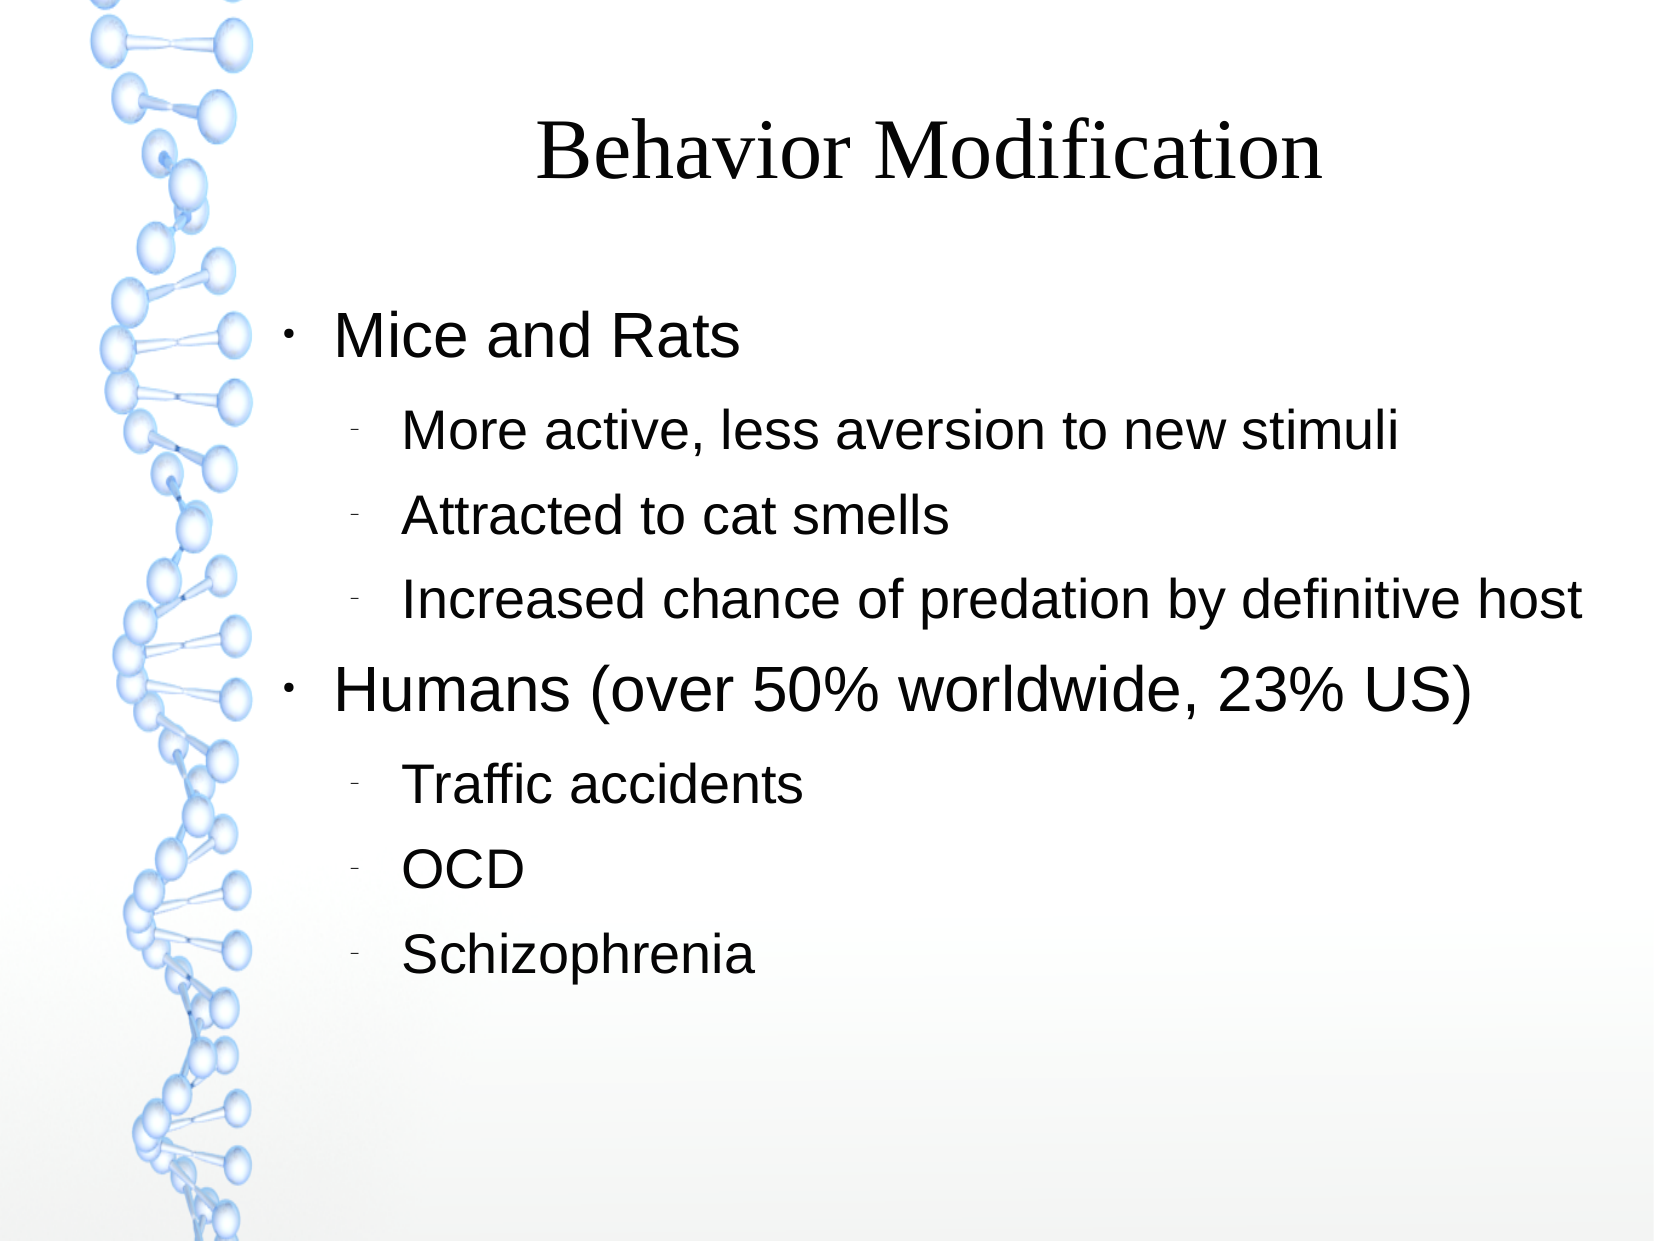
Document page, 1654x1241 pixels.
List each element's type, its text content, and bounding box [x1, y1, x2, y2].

picture [0, 0, 1654, 1241]
title Behavior Modification [265, 47, 1595, 252]
list Mice and Rats More active, less aversion to new stimuli Attracted to cat smells Increased chance of predation by definitive host Humans (over 50% worldwide, 23% US) Traffic accidents OCD Schizophrenia [265, 299, 1595, 1019]
